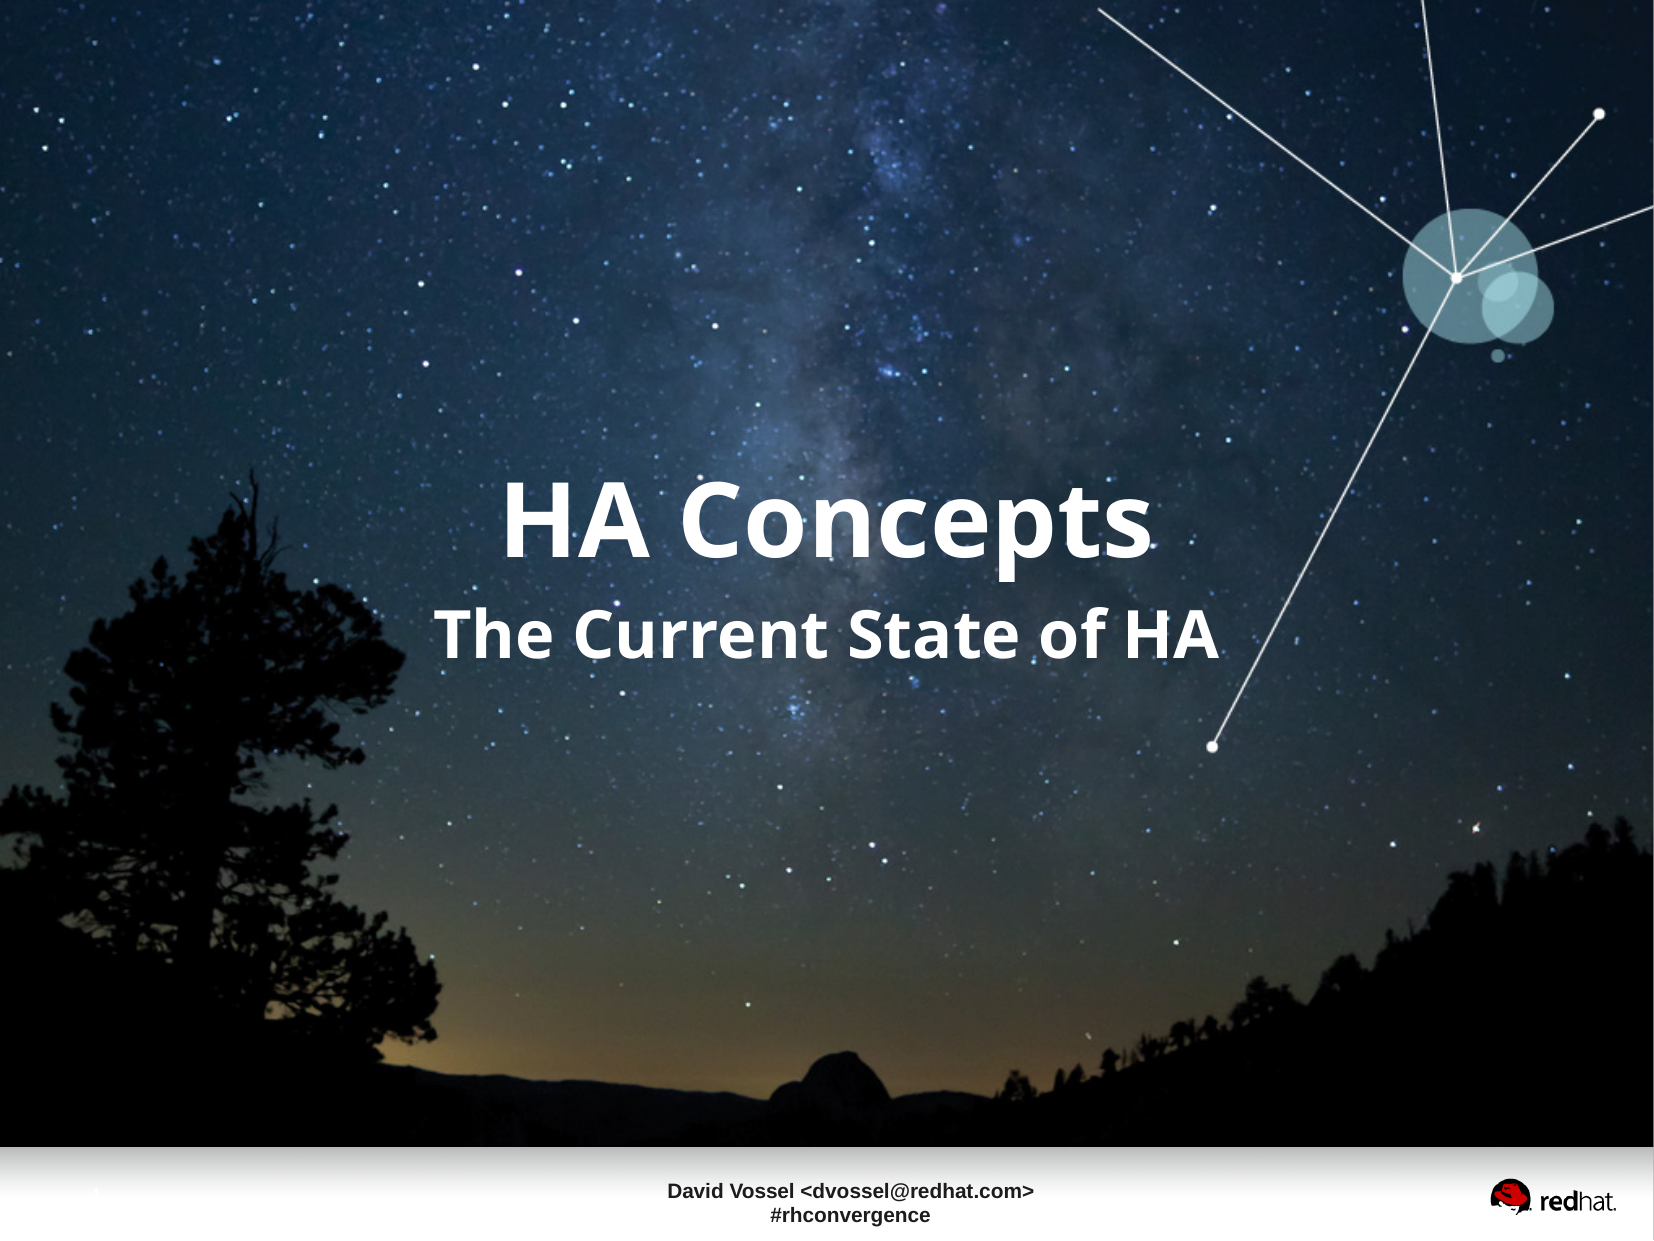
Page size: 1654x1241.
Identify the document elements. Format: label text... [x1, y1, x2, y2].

title HA Concepts The Current State of HA [82, 262, 1571, 862]
picture [0, 0, 1654, 1241]
